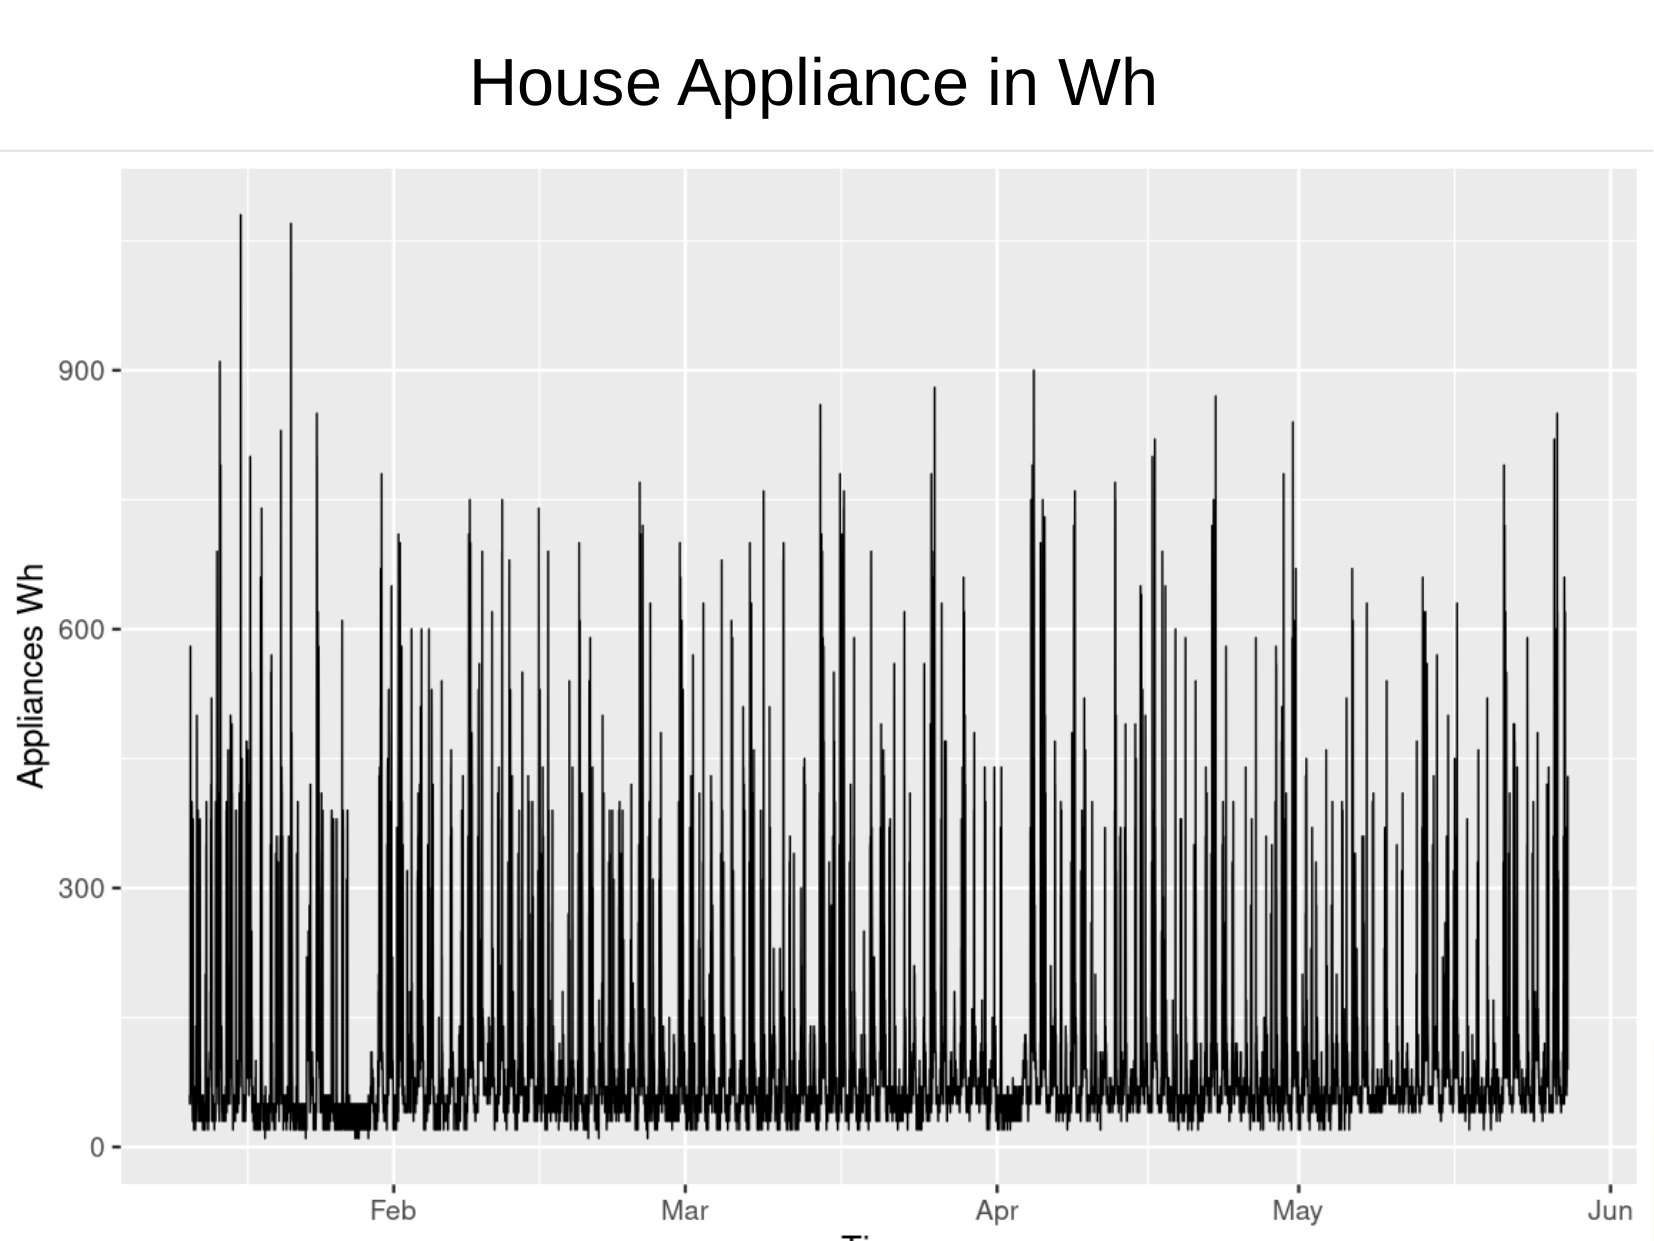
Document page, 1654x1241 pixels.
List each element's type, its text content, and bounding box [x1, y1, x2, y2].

picture [0, 149, 1654, 1241]
title House Appliance in Wh [82, 0, 1571, 149]
